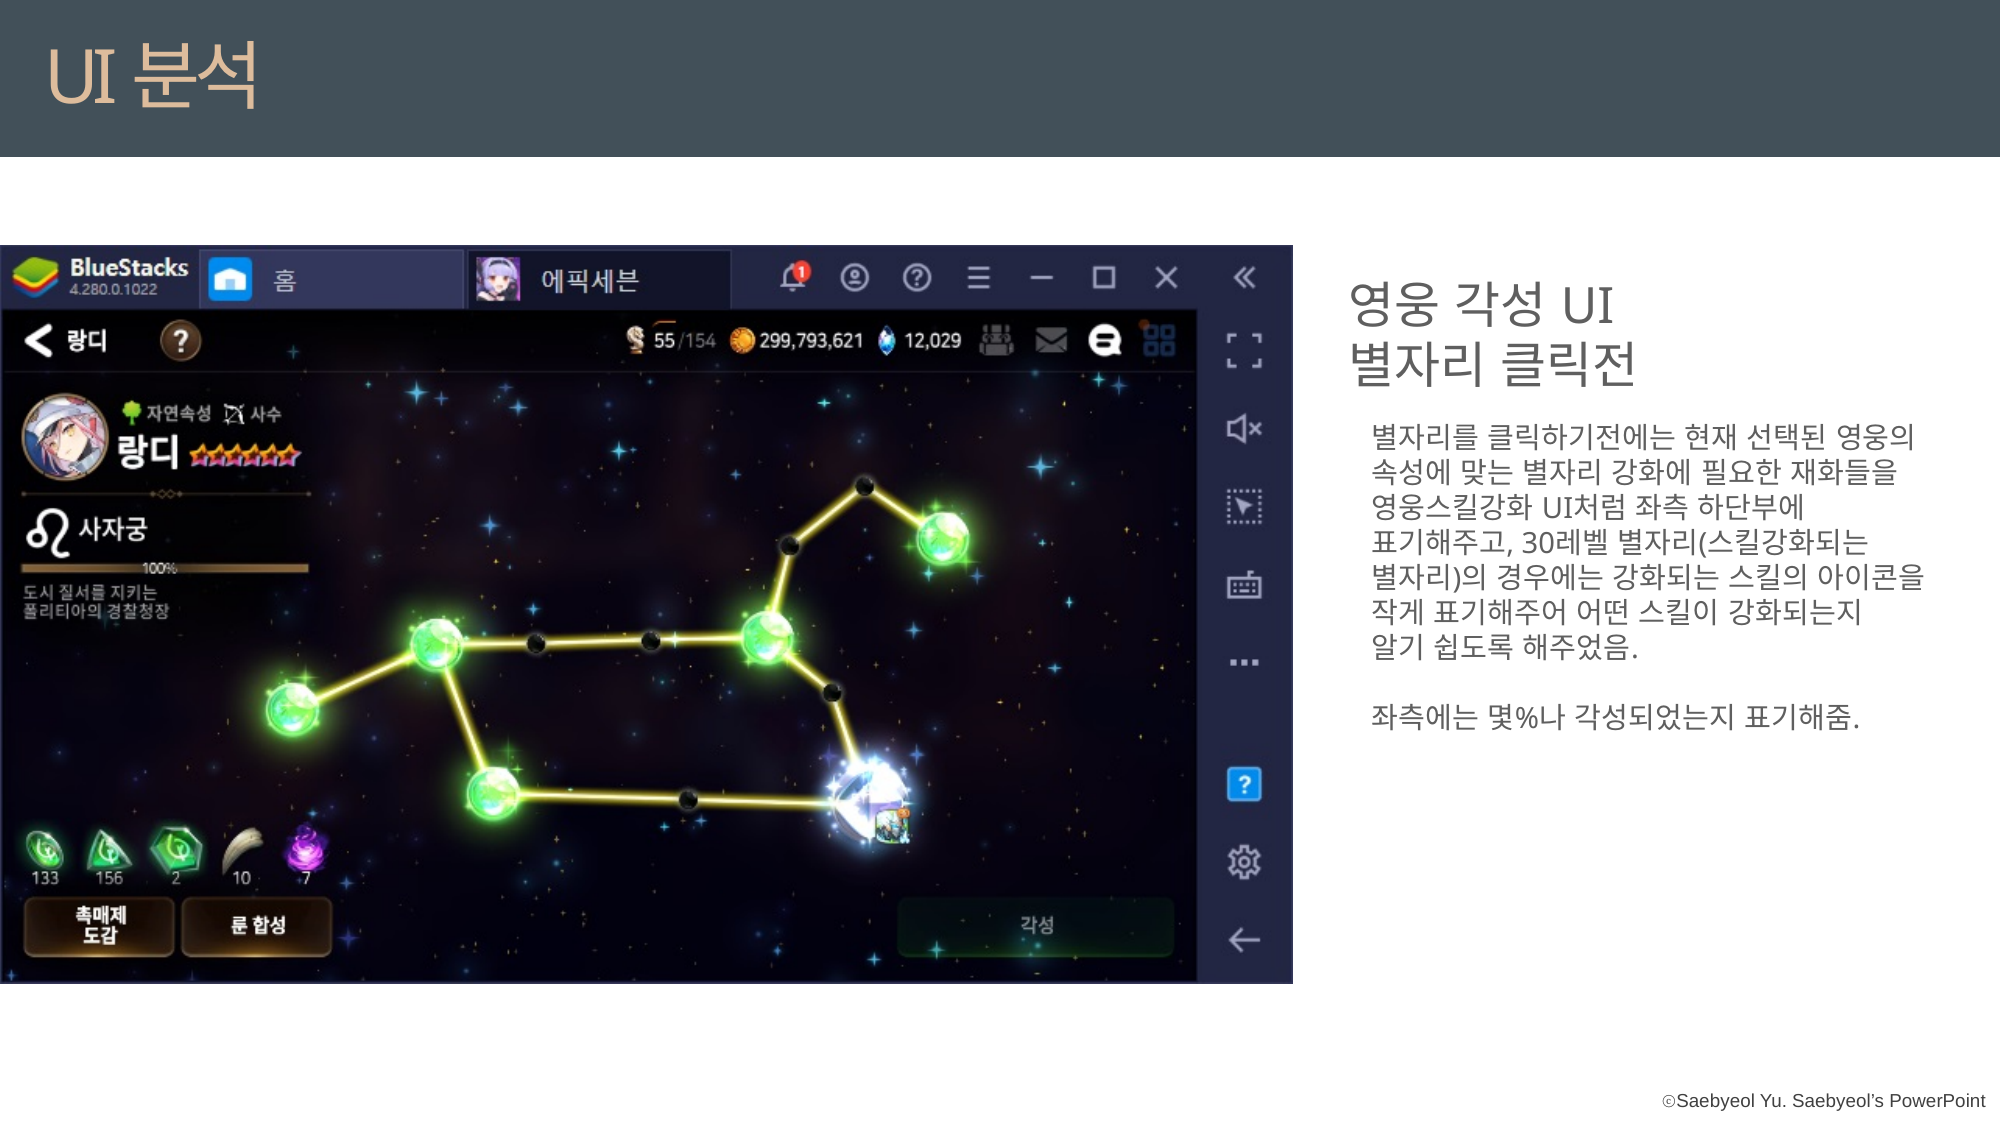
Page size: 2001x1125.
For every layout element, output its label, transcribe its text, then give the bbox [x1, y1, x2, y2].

text_box UI 분석 [29, 20, 705, 126]
picture [0, 245, 1293, 984]
text_box 별자리를 클릭하기전에는 현재 선택된 영웅의 속성에 맞는 별자리 강화에 필요한 재화들을 영웅스킬강화 UI처럼 좌측 하단부에 표기해주고, 30레벨 별자리(스킬강화되는 별자리)의 경우에는 강화되는 스킬의 아이콘을 작게 표기해주어 어떤 스킬이 강화되는지 알기 쉽도록 해주었음. 좌측에는 몇%나 각성되었는지 표기해줌. [1356, 412, 1942, 742]
text_box 영웅 각성 UI 별자리 클릭전 [1334, 265, 1654, 401]
text_box [0, 0, 2000, 157]
